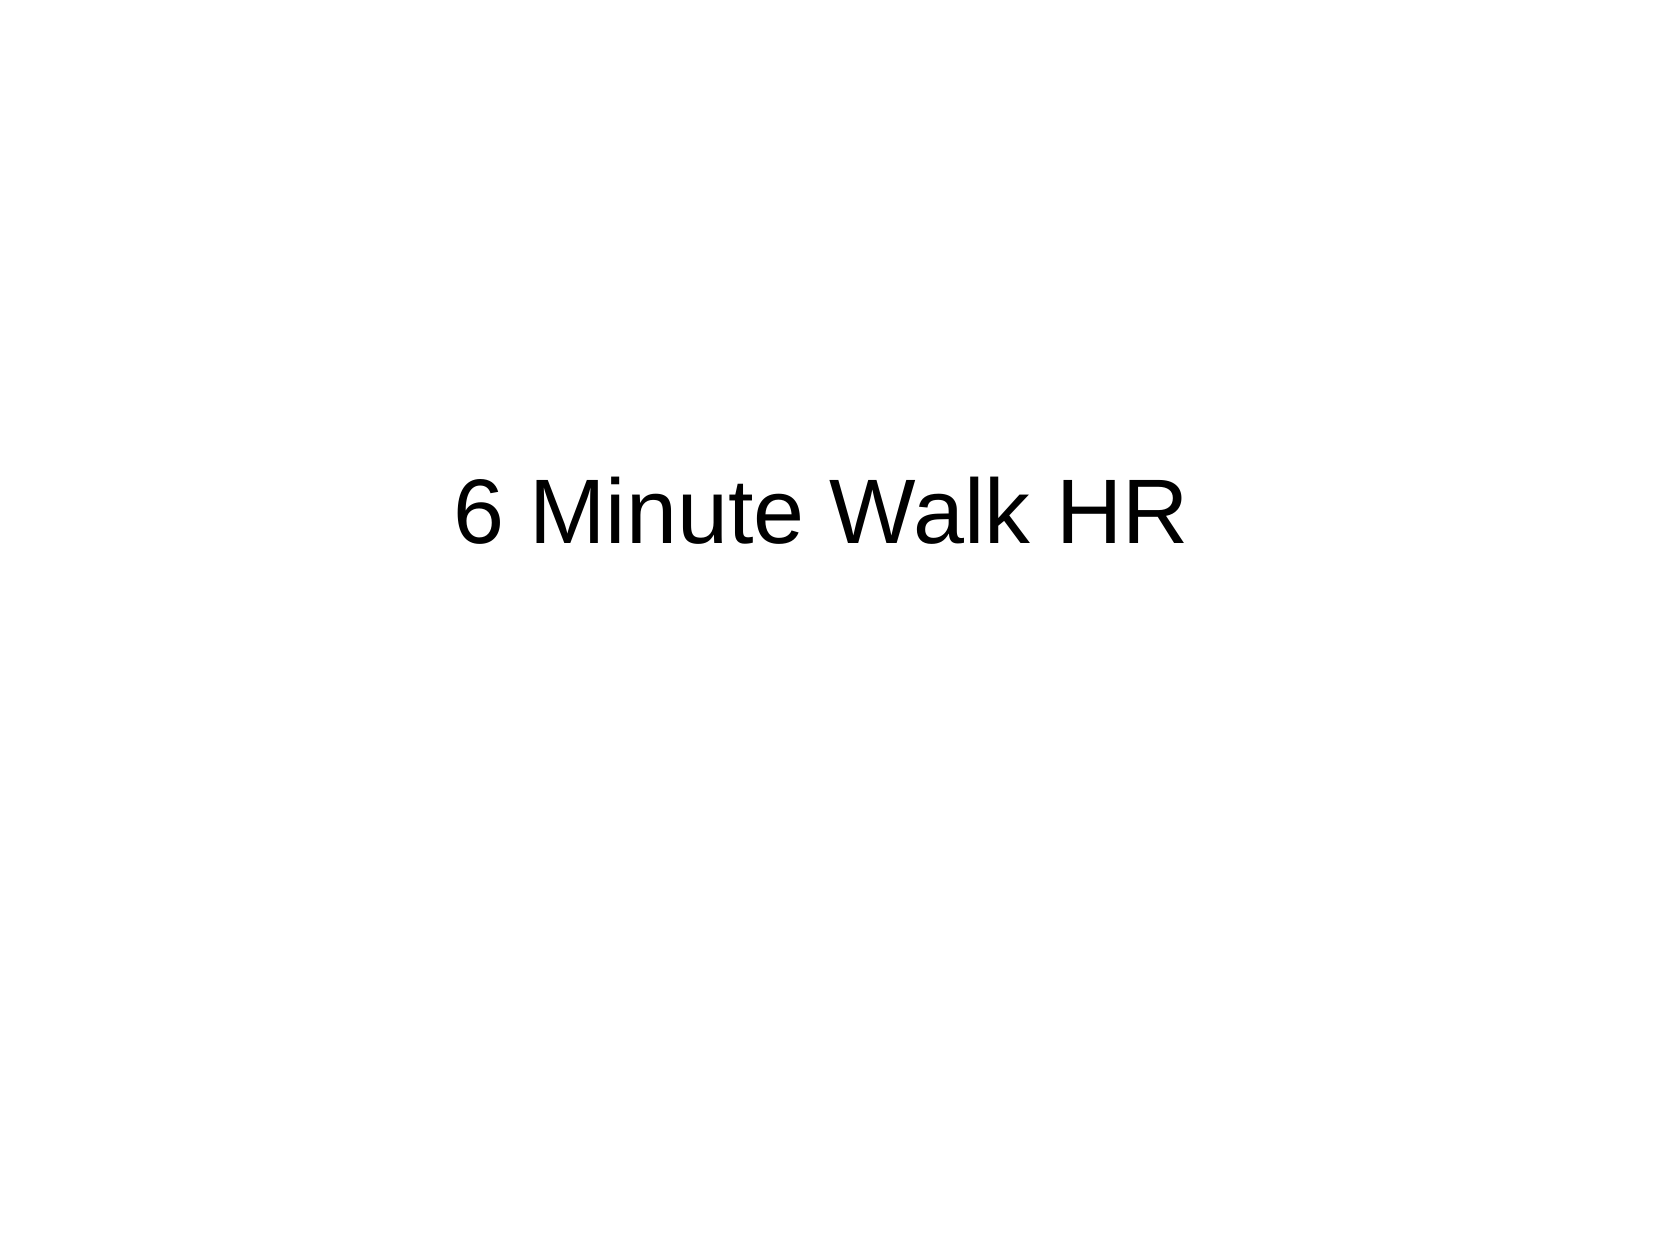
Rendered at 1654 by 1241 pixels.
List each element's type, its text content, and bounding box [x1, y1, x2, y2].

title 6 Minute Walk HR [90, 407, 1579, 616]
